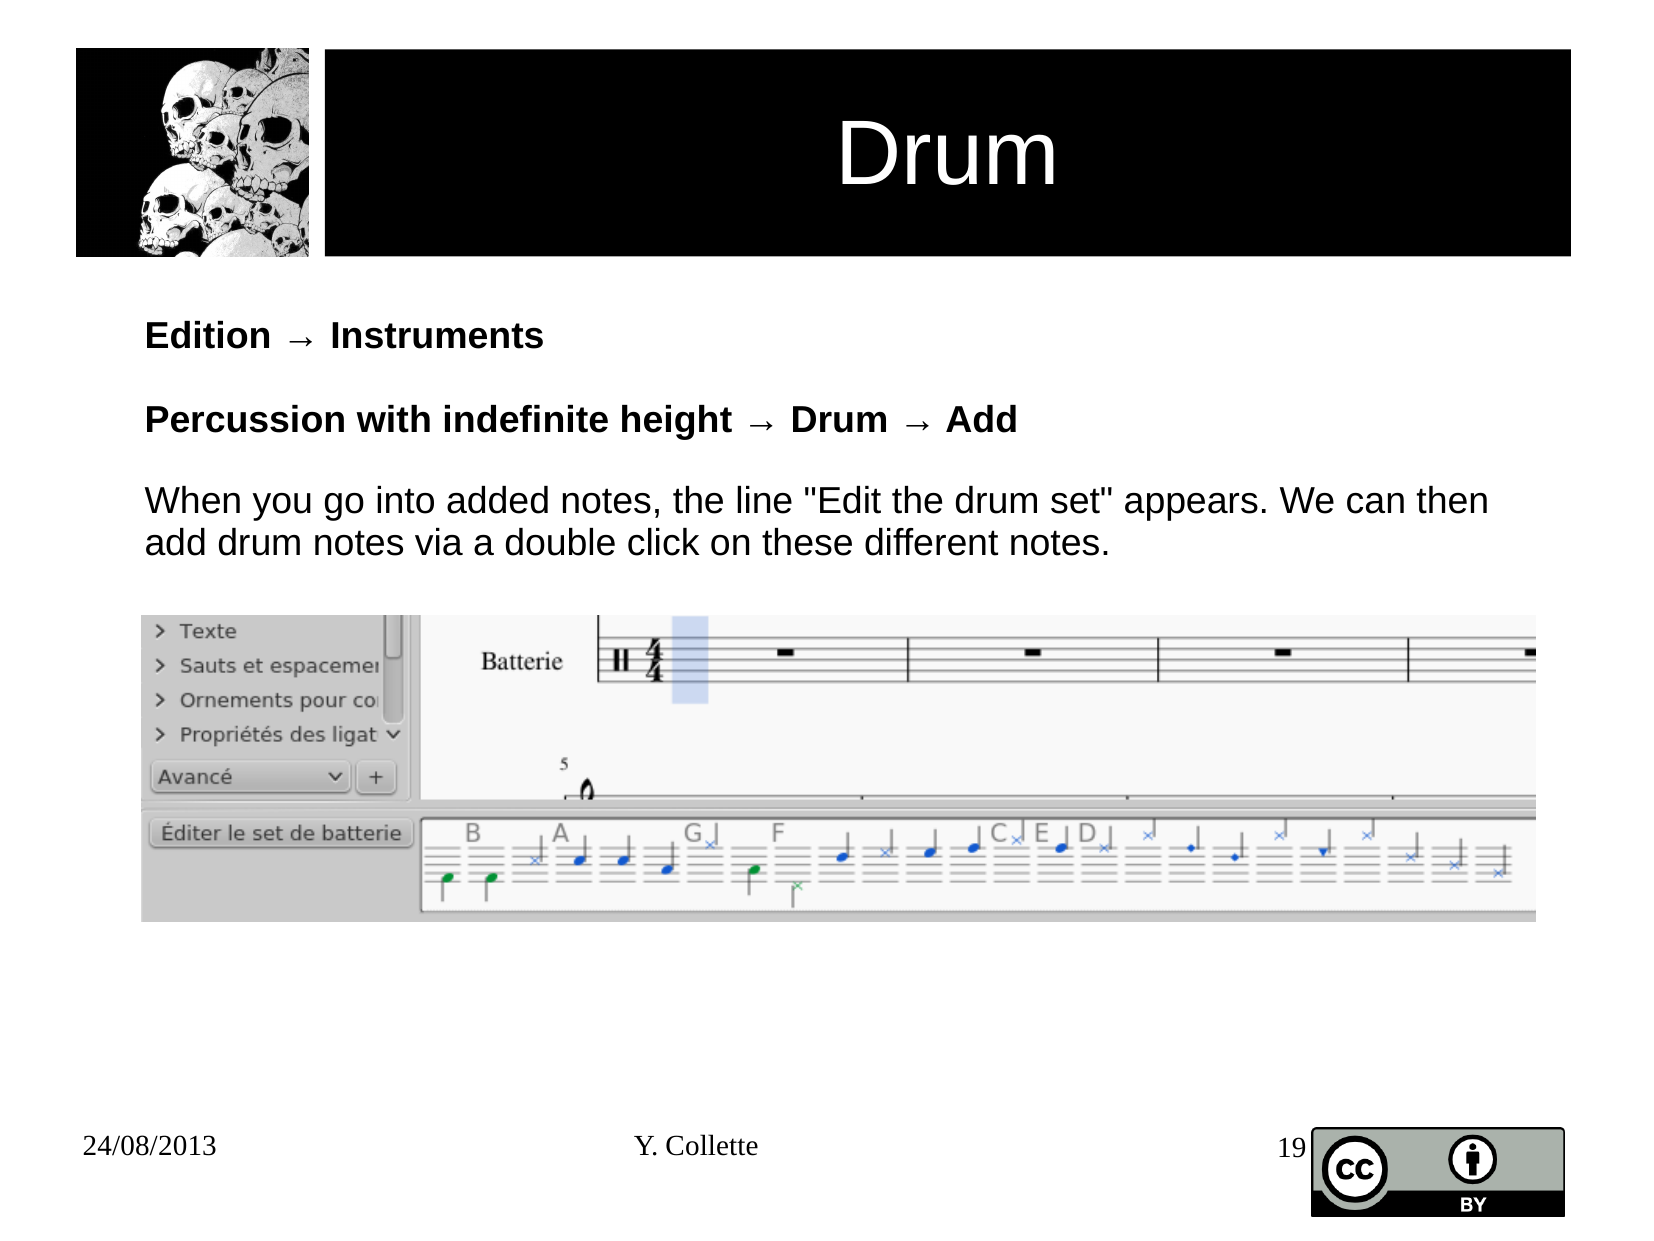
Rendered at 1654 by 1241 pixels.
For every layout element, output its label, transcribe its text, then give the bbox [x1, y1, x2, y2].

picture [1311, 1127, 1565, 1217]
picture [76, 48, 309, 257]
picture [141, 615, 1536, 922]
title Drum [324, 49, 1571, 257]
text_box When you go into added notes, the line "Edit the drum set" appears. We can then add drum notes via a double click on these different notes. [129, 472, 1536, 614]
text_box Edition → Instruments Percussion with indefinite height → Drum → Add [129, 307, 1205, 449]
